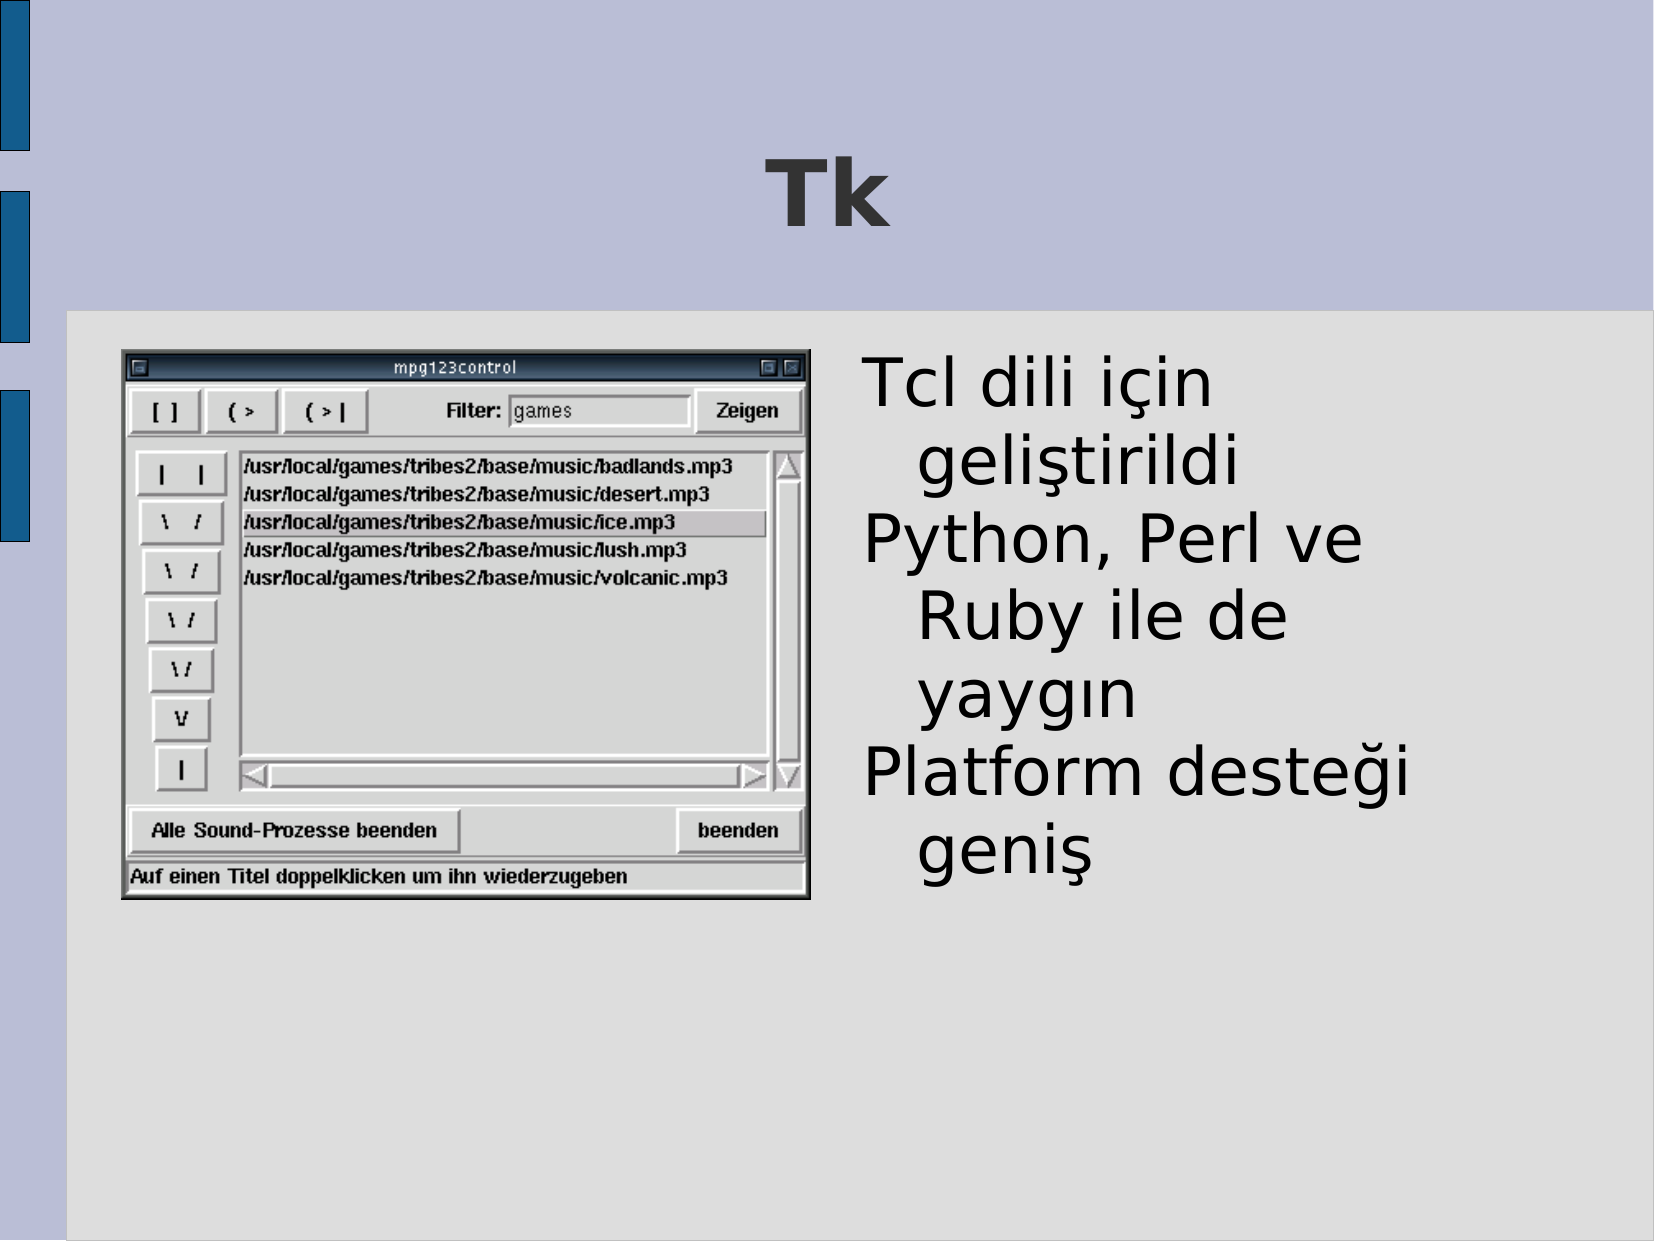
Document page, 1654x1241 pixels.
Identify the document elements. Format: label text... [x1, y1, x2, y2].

title Tk [121, 91, 1534, 299]
list Tcl dili için geliştirildi Python, Perl ve Ruby ile de yaygın Platform desteği geniş [845, 344, 1535, 1127]
picture [121, 349, 811, 901]
